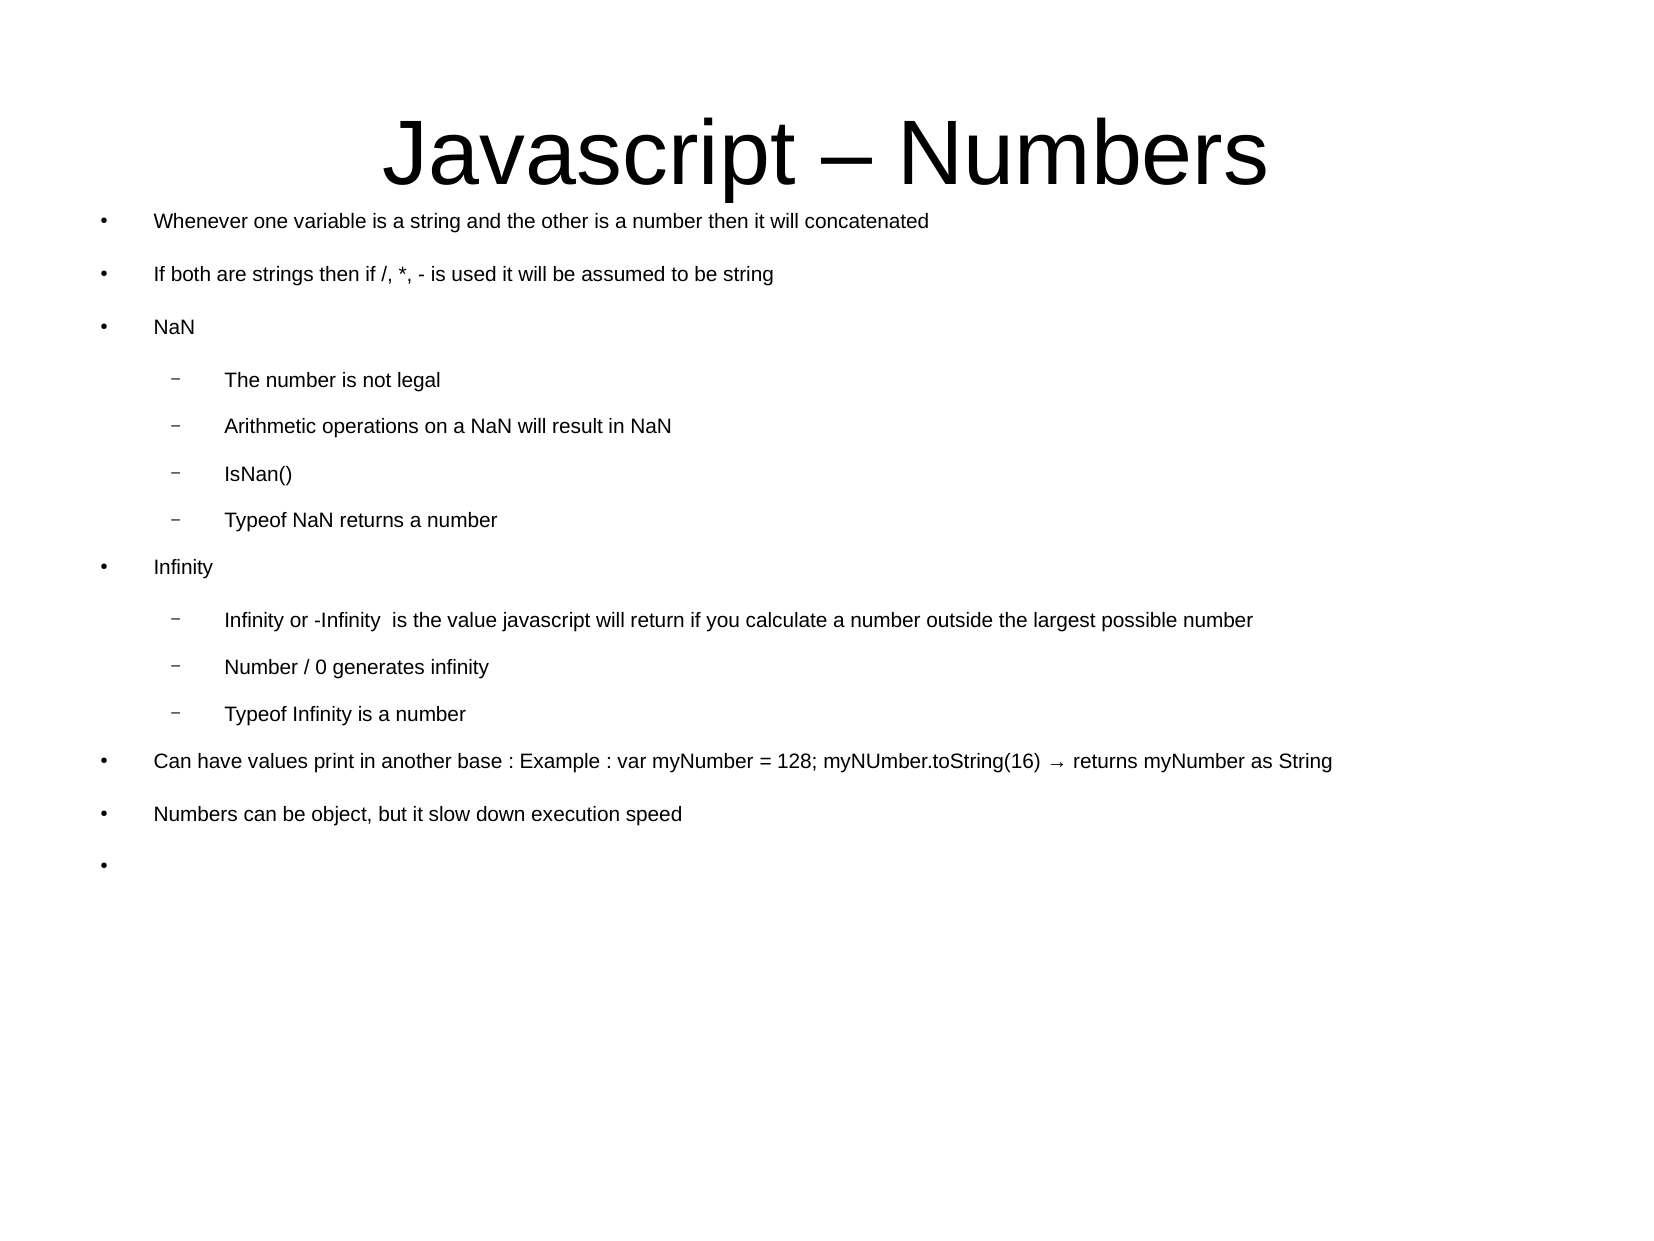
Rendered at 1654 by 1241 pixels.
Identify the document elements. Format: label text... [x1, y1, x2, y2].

title Javascript – Numbers [82, 49, 1571, 257]
list Whenever one variable is a string and the other is a number then it will concatenated If both are strings then if /, *, - is used it will be assumed to be string NaN The number is not legal Arithmetic operations on a NaN will result in NaN IsNan() Typeof NaN returns a number Infinity Infinity or -Infinity is the value javascript will return if you calculate a number outside the largest possible number Number / 0 generates infinity Typeof Infinity is a number Can have values print in another base : Example : var myNumber = 128; myNUmber.toString(16) → returns myNumber as String Numbers can be object, but it slow down execution speed [82, 210, 1561, 1216]
